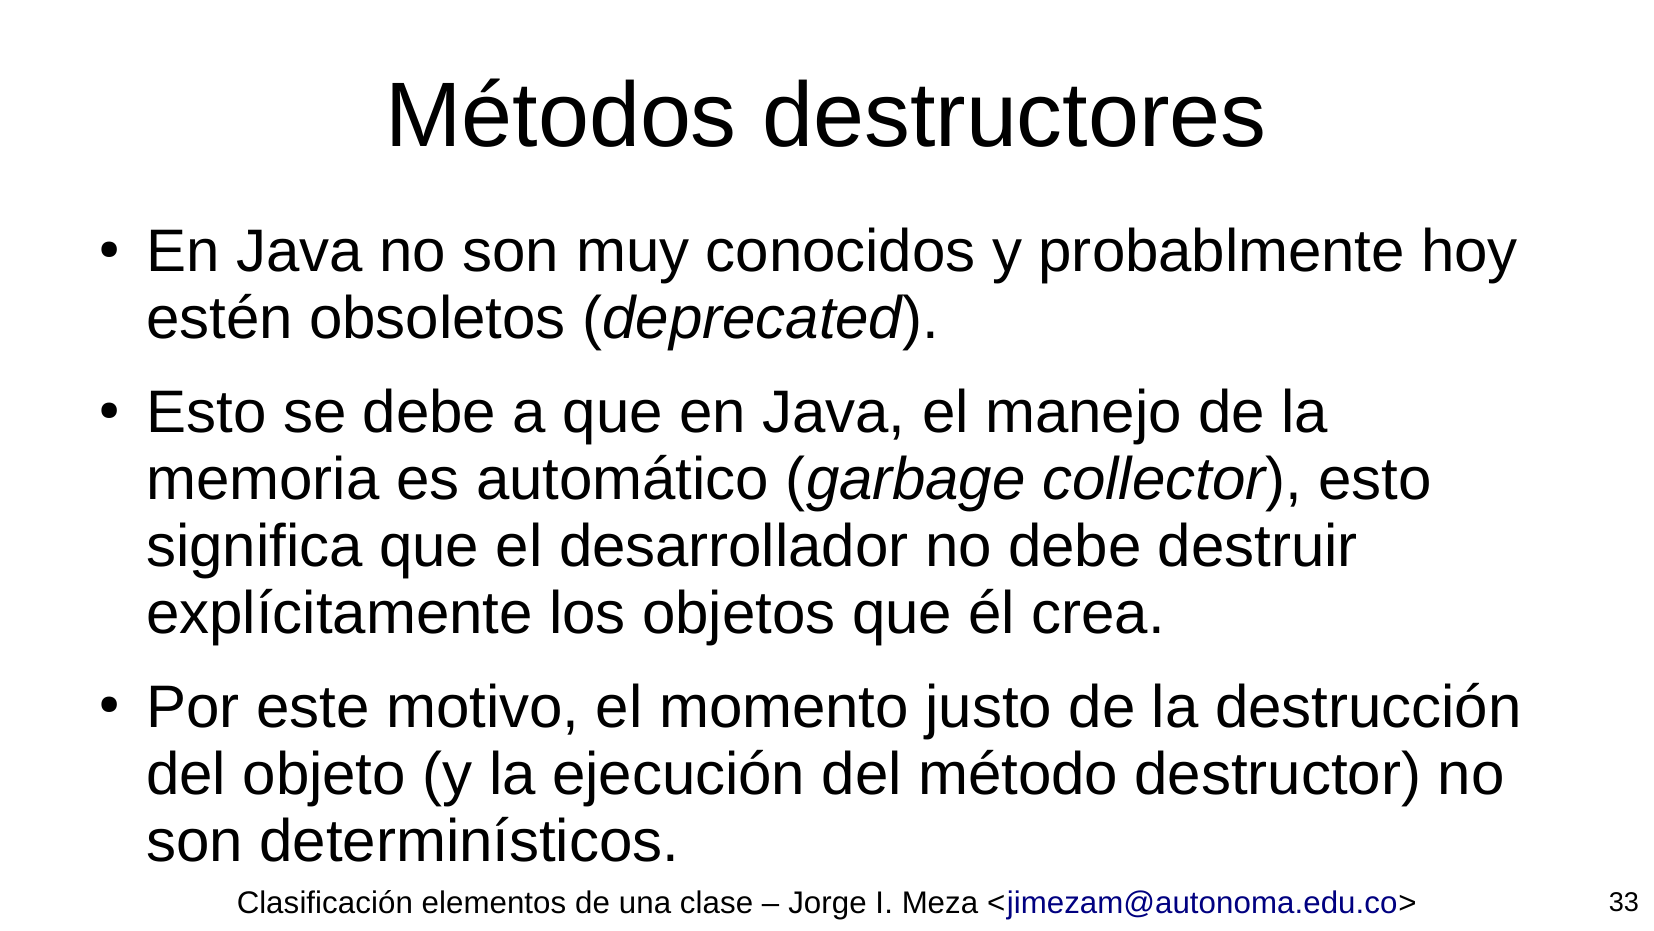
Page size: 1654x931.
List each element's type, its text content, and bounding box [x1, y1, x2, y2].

list En Java no son muy conocidos y probablmente hoy estén obsoletos (deprecated). Esto se debe a que en Java, el manejo de la memoria es automático (garbage collector), esto significa que el desarrollador no debe destruir explícitamente los objetos que él crea. Por este motivo, el momento justo de la destrucción del objeto (y la ejecución del método destructor) no son determinísticos. [82, 217, 1571, 879]
title Métodos destructores [82, 37, 1571, 193]
